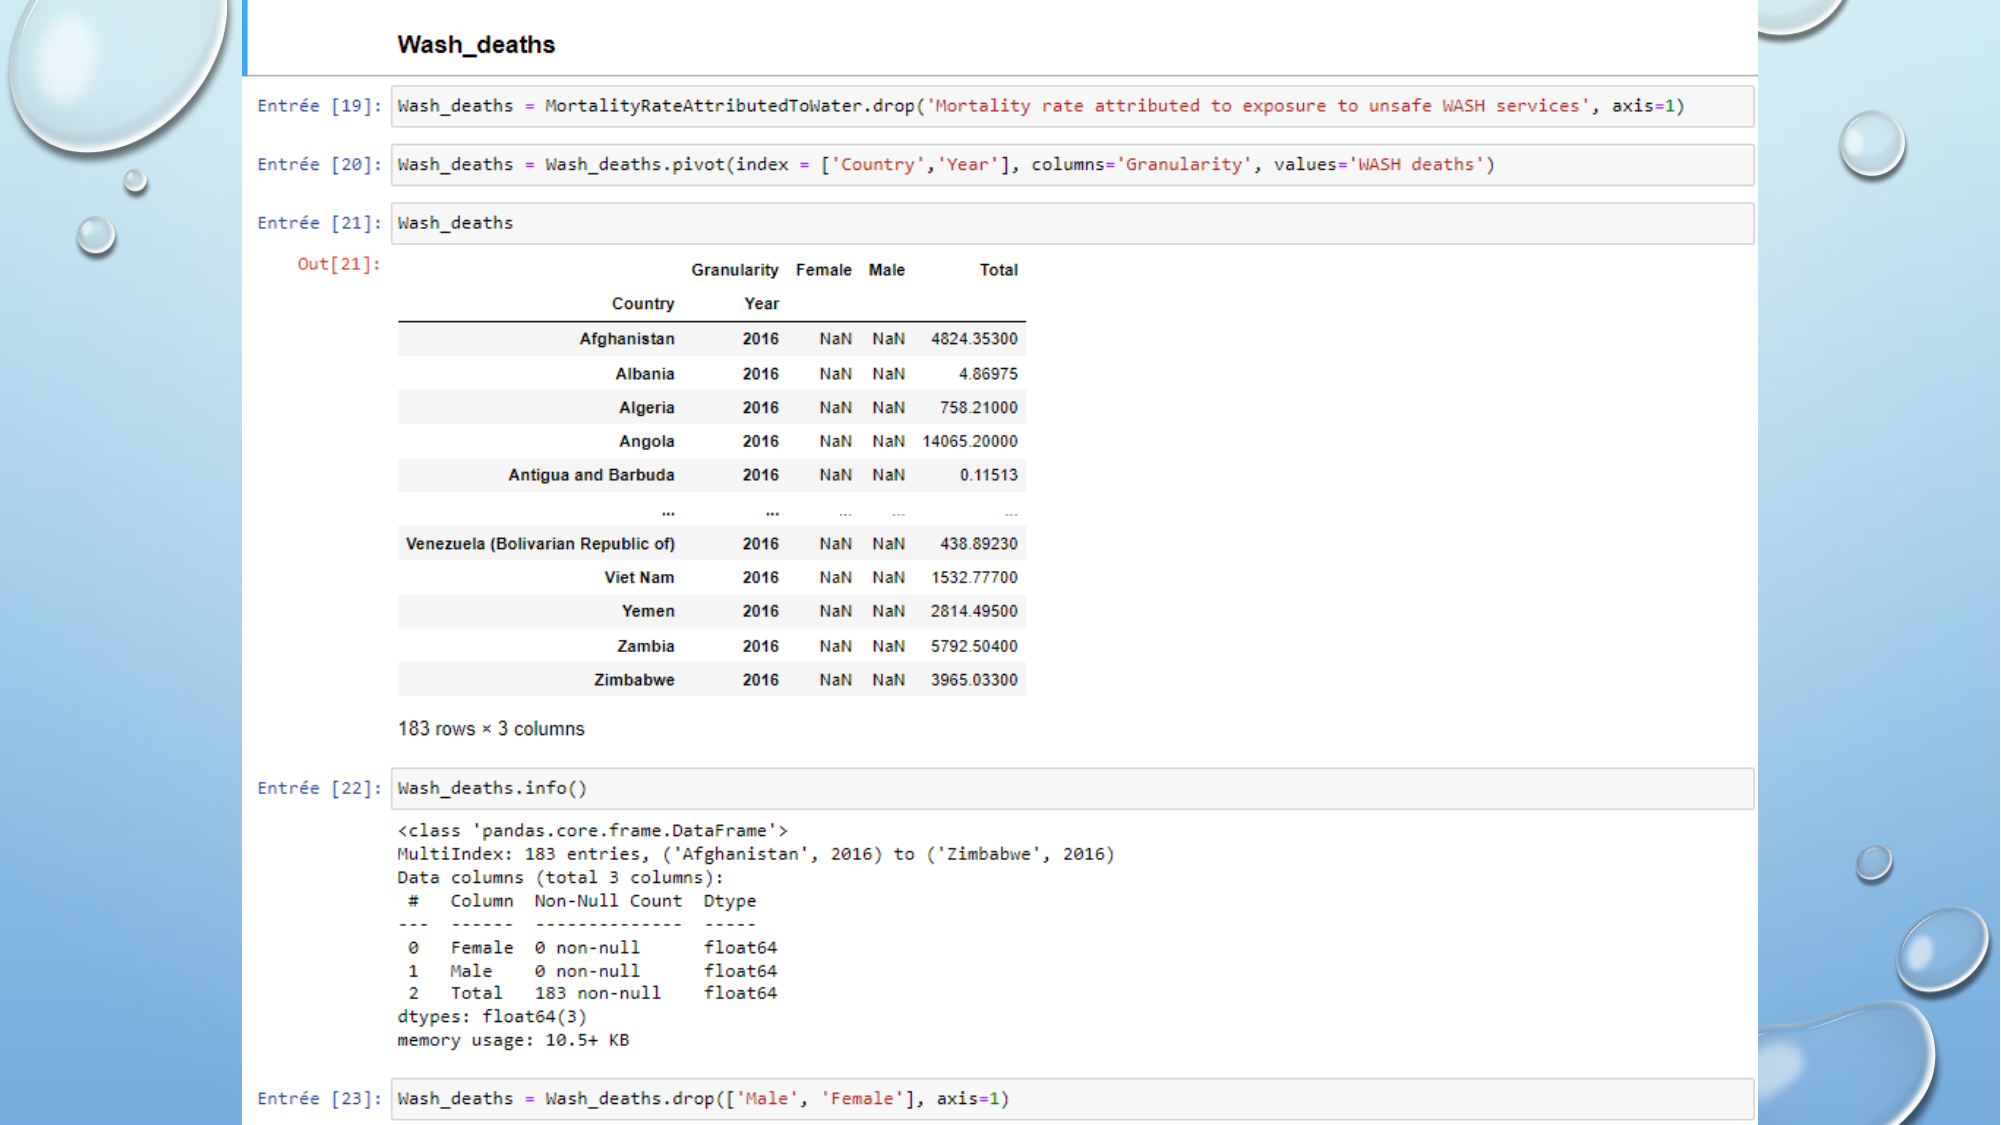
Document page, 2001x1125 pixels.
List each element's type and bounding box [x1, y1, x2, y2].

picture [242, 0, 1758, 1125]
